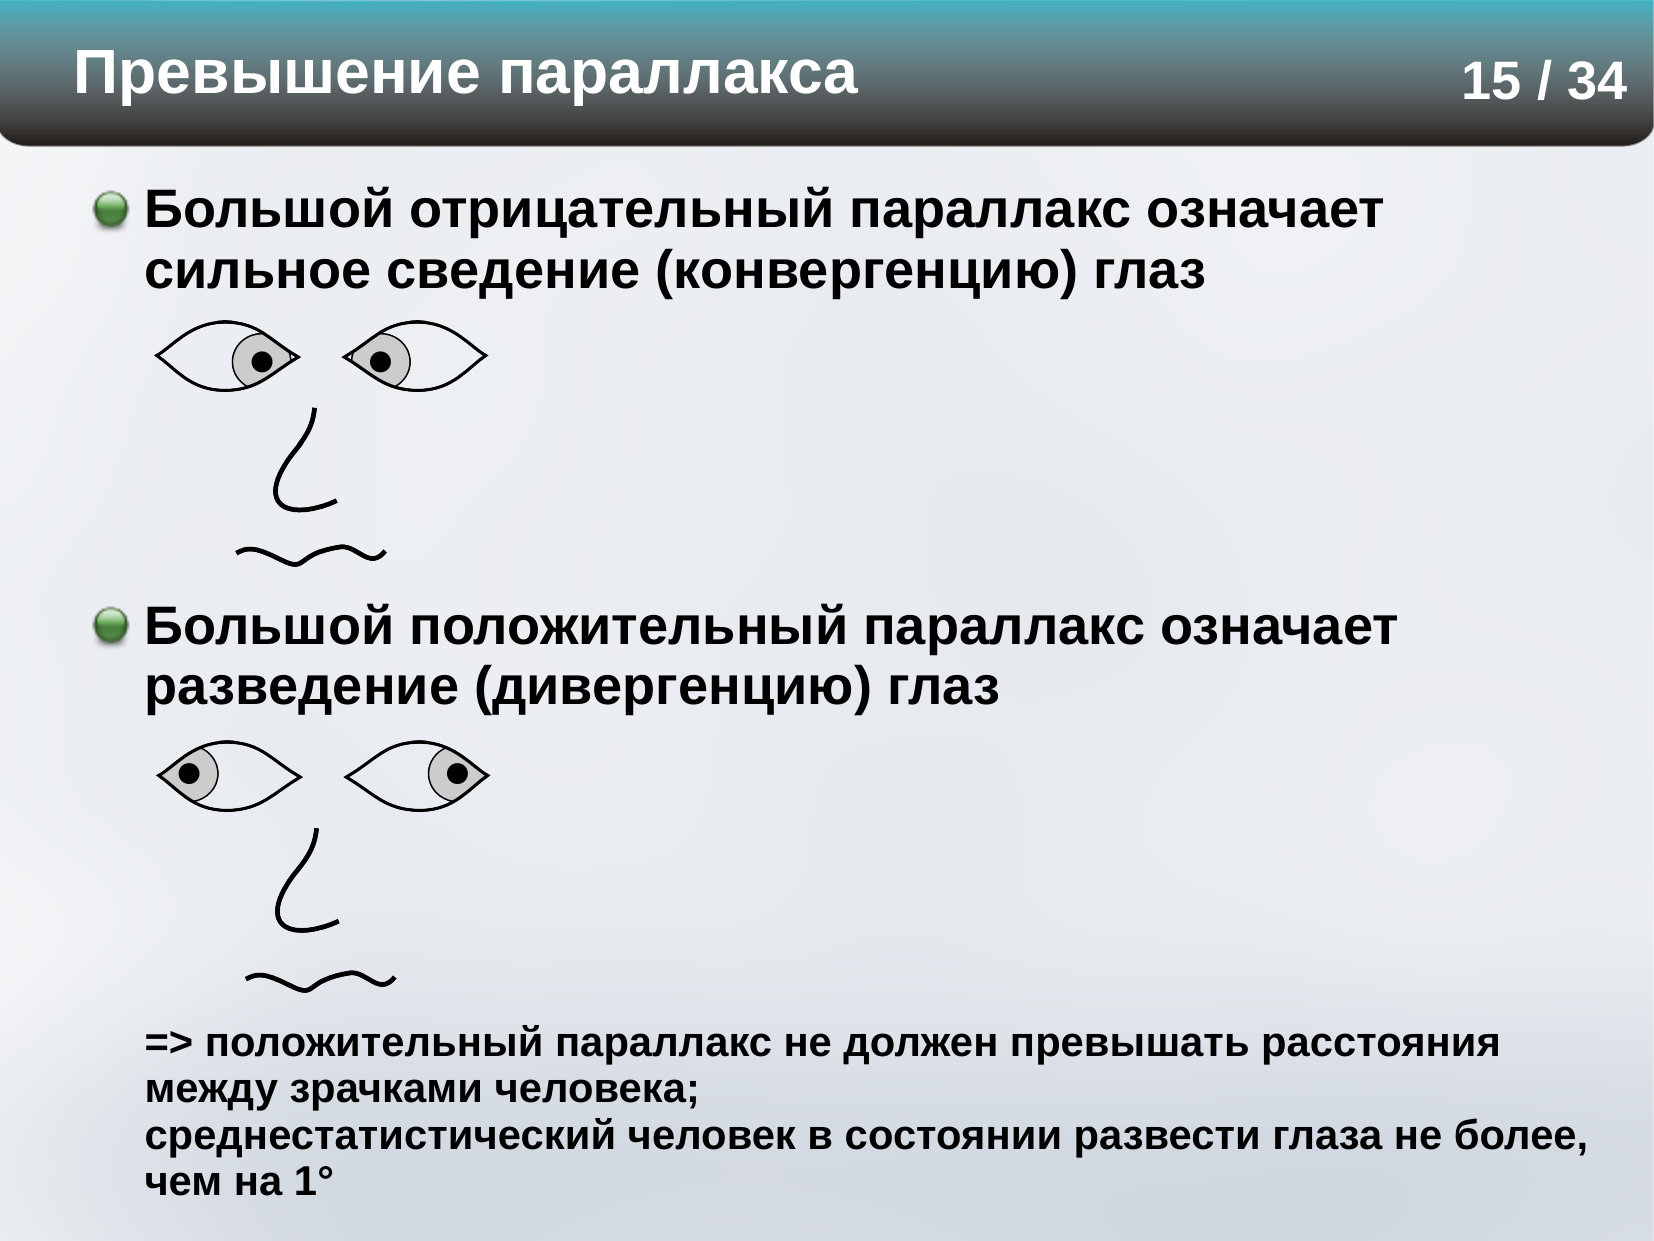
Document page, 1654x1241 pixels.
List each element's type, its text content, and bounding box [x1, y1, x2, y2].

text_box Превышение параллакса [59, 29, 1359, 115]
picture [153, 320, 489, 567]
picture [155, 740, 491, 993]
text_box <номер> / 34 [1446, 42, 1654, 179]
text_box Большой отрицательный параллакс означает сильное сведение (конвергенцию) глаз Большой положительный параллакс означает разведение (дивергенцию) глаз => положительный параллакс не должен превышать расстояния между зрачками человека; среднестатистический человек в состоянии развести глаза не более, чем на 1° [70, 171, 1625, 1212]
picture [0, 0, 1654, 1241]
